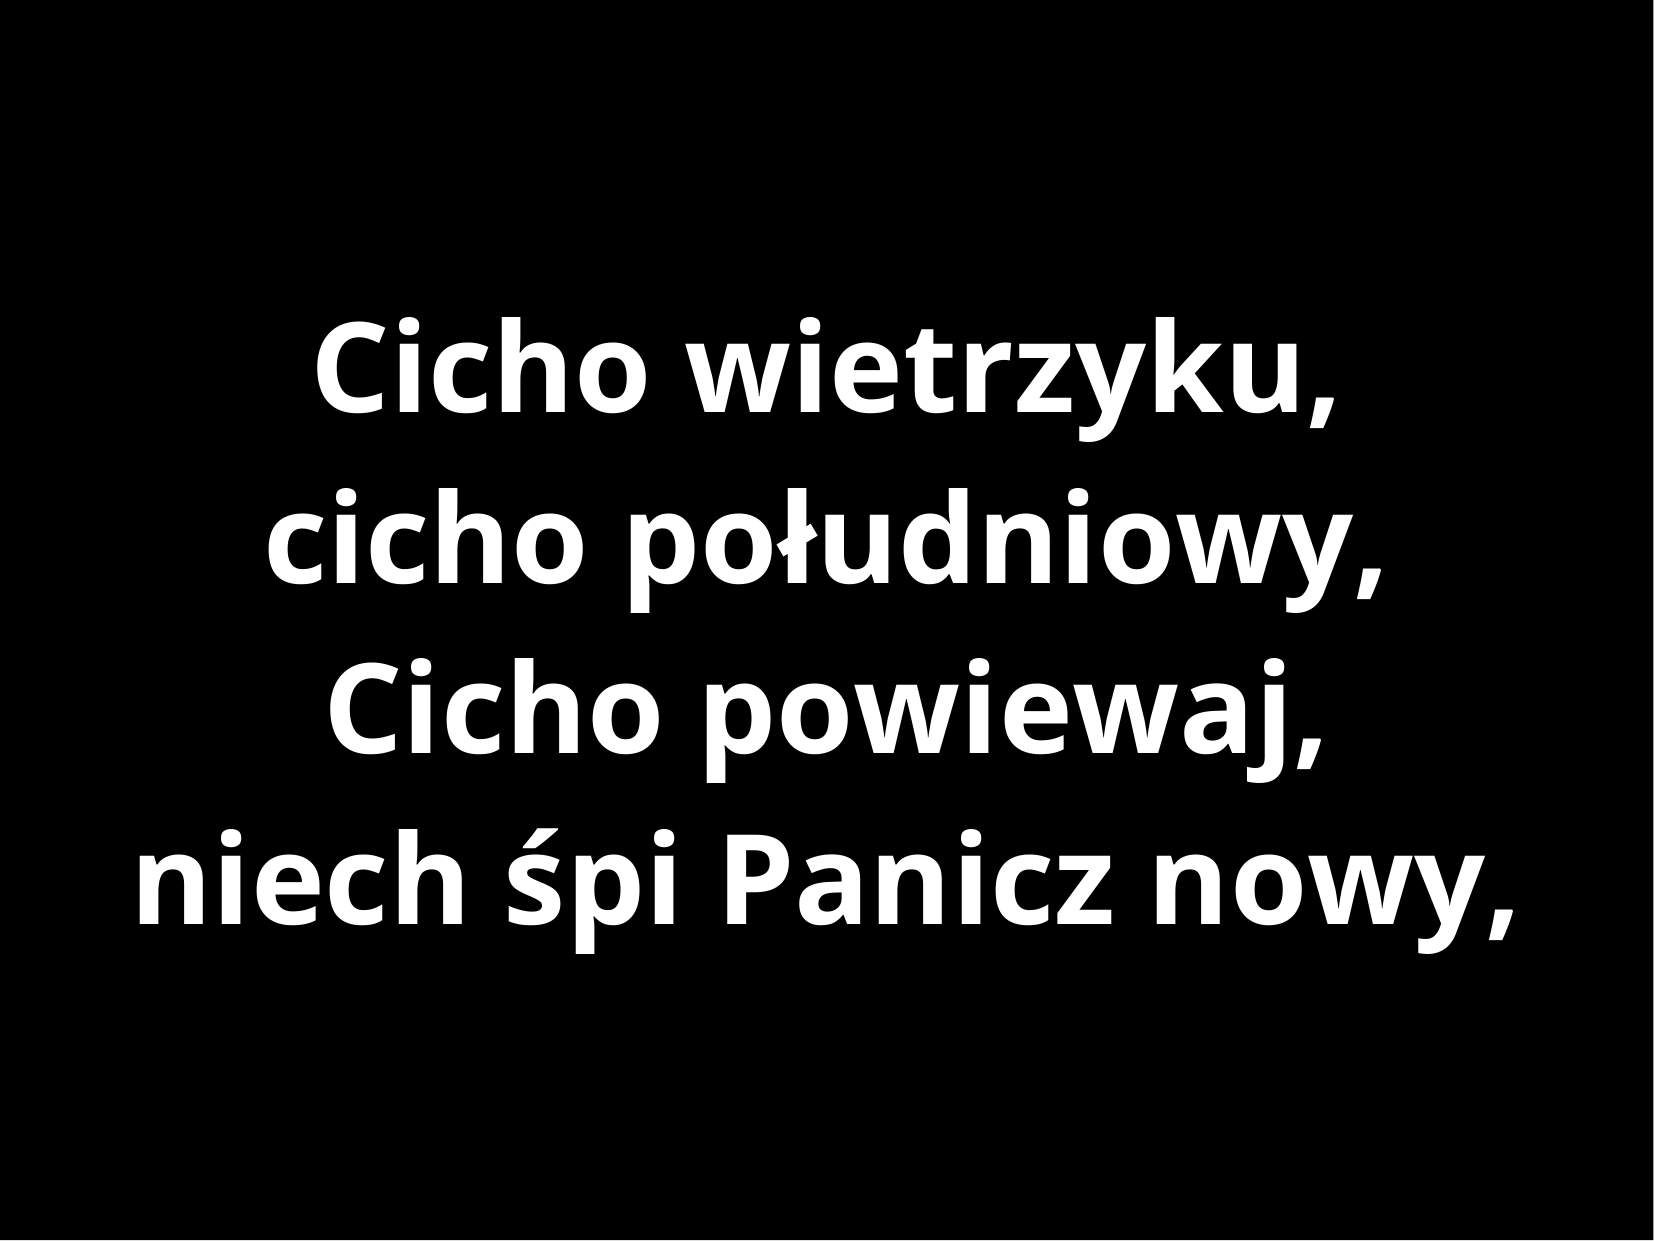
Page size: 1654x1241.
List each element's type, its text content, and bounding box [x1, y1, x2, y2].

title Cicho wietrzyku, cicho południowy, Cicho powiewaj, niech śpi Panicz nowy, [0, 0, 1654, 1241]
